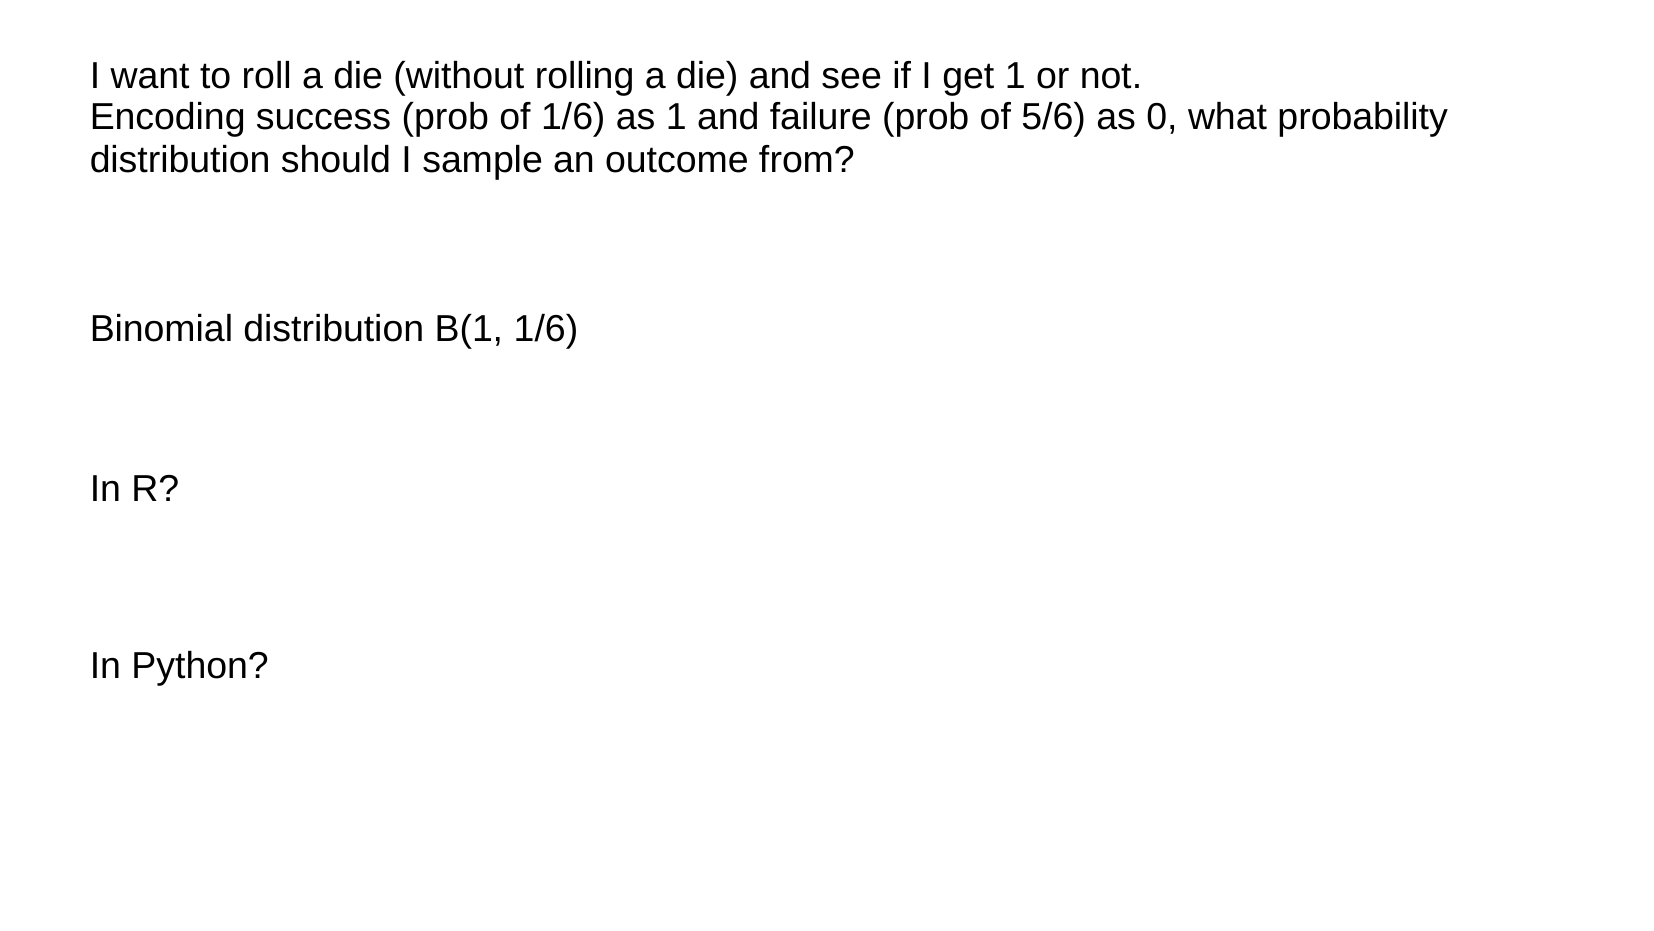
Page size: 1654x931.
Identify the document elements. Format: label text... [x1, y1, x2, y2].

text_box I want to roll a die (without rolling a die) and see if I get 1 or not. Encoding success (prob of 1/6) as 1 and failure (prob of 5/6) as 0, what probability distribution should I sample an outcome from? [75, 46, 1576, 188]
text_box In Python? [75, 637, 1576, 695]
text_box In R? [75, 460, 1576, 517]
text_box Binomial distribution B(1, 1/6) [75, 300, 1276, 357]
